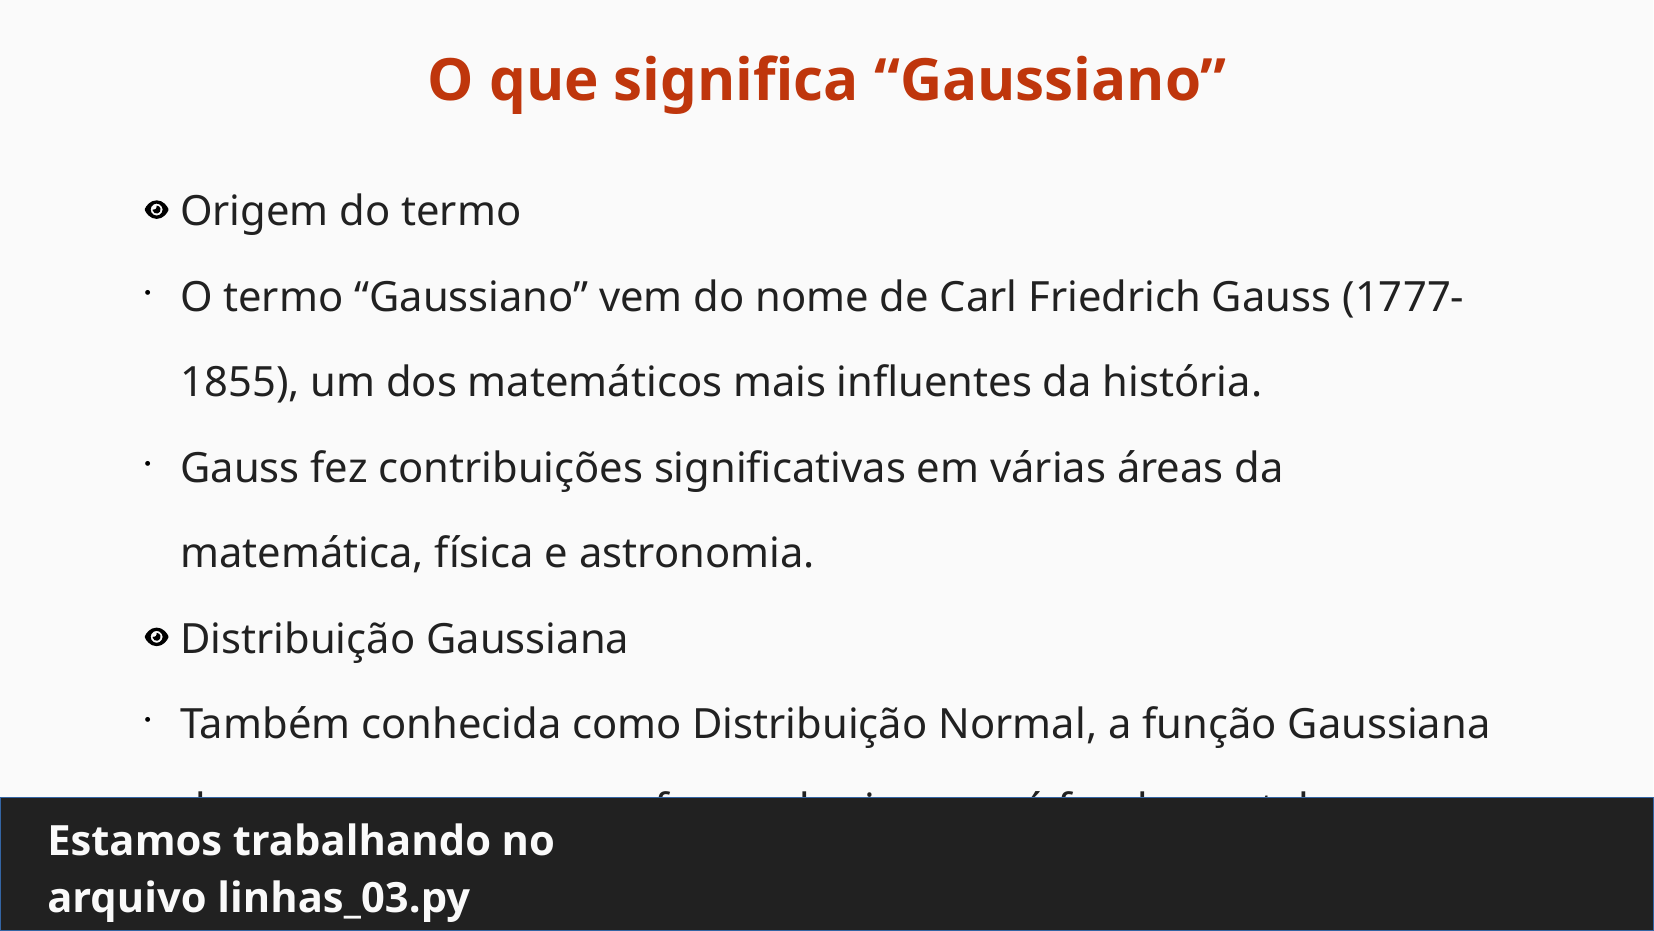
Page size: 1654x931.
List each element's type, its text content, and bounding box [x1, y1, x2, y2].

title Estamos trabalhando no arquivo linhas_03.py [47, 826, 697, 908]
text_box [0, 797, 1654, 931]
subtitle Origem do termo O termo “Gaussiano” vem do nome de Carl Friedrich Gauss (1777-1855), um dos matemáticos mais influentes da história. Gauss fez contribuições significativas em várias áreas da matemática, física e astronomia. Distribuição Gaussiana Também conhecida como Distribuição Normal, a função Gaussiana descreve uma curva em forma de sino que é fundamental em estatística e probabilidade. Essa distribuição é amplamente utilizada para modelar fenômenos naturais onde os valores tendem a se agrupar em torno de uma média. [144, 152, 1509, 739]
title O que significa “Gaussiano” [83, 37, 1572, 119]
